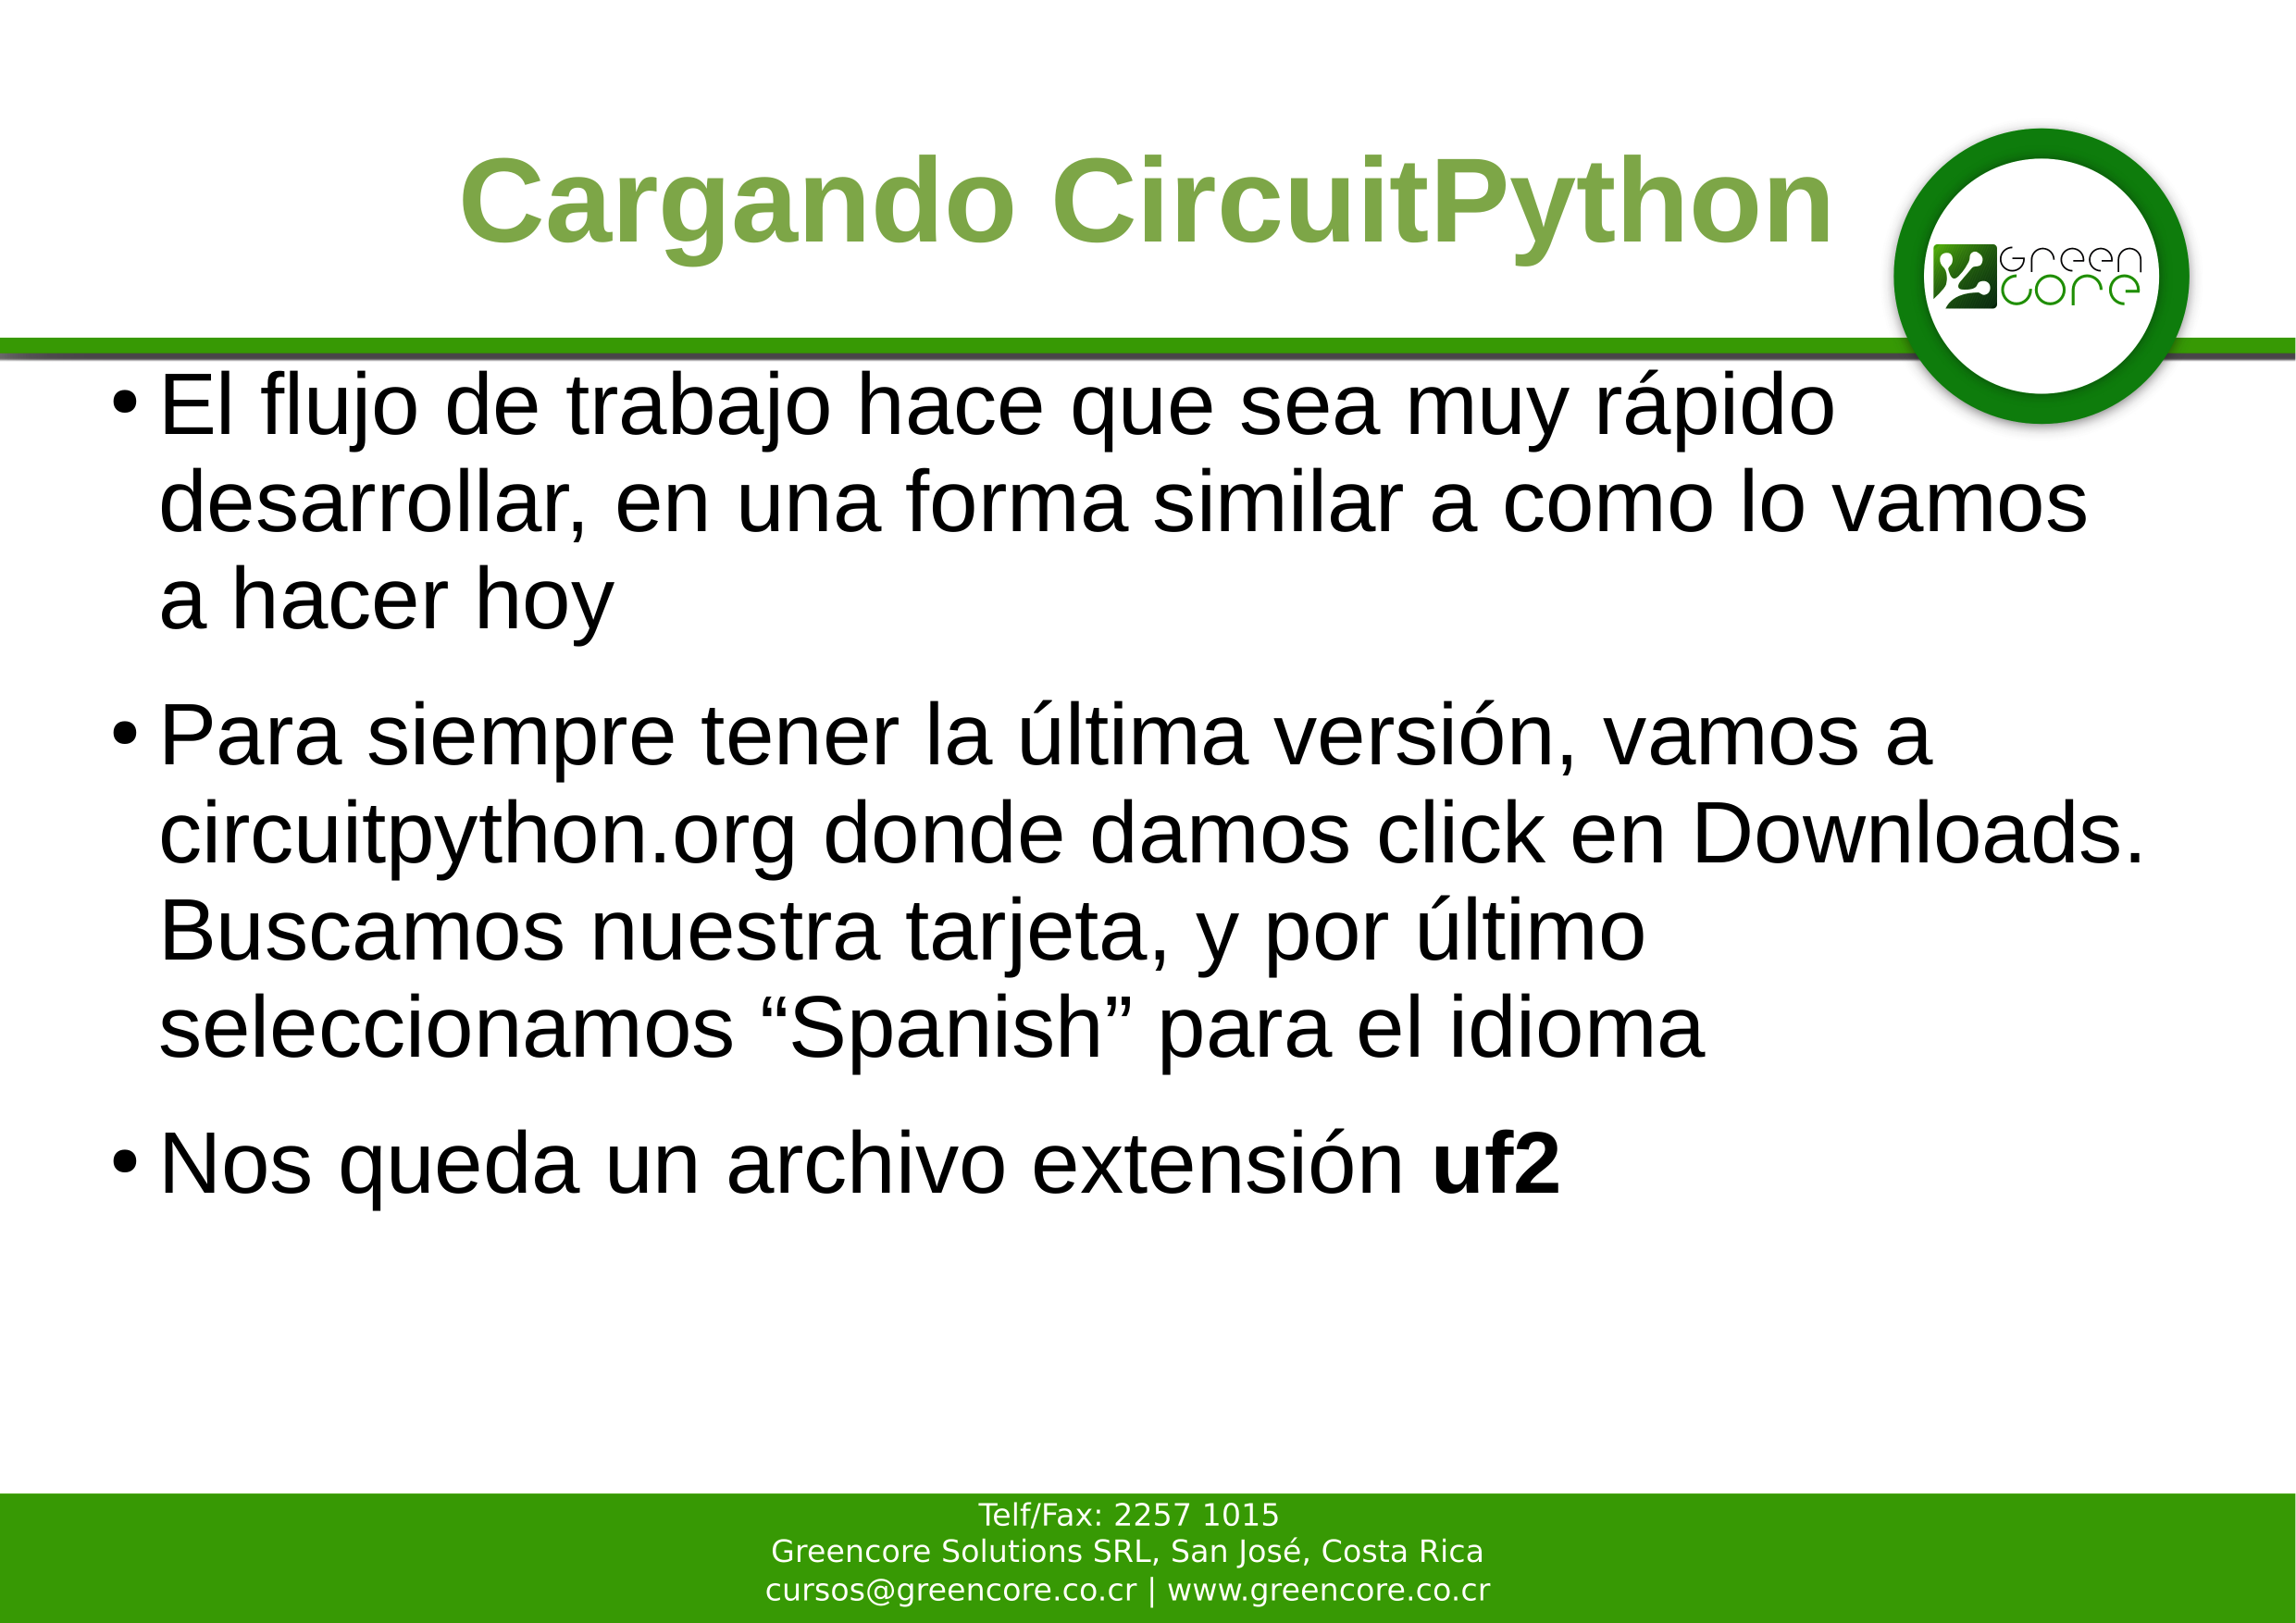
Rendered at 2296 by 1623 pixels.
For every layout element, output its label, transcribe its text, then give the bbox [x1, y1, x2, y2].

picture [0, 0, 2296, 1623]
list El flujo de trabajo hace que sea muy rápido desarrollar, en una forma similar a como lo vamos a hacer hoy Para siempre tener la última versión, vamos a circuitpython.org donde damos click en Downloads. Buscamos nuestra tarjeta, y por último seleccionamos “Spanish” para el idioma Nos queda un archivo extensión uf2 [93, 354, 2159, 1464]
title Cargando CircuitPython [115, 64, 2181, 336]
